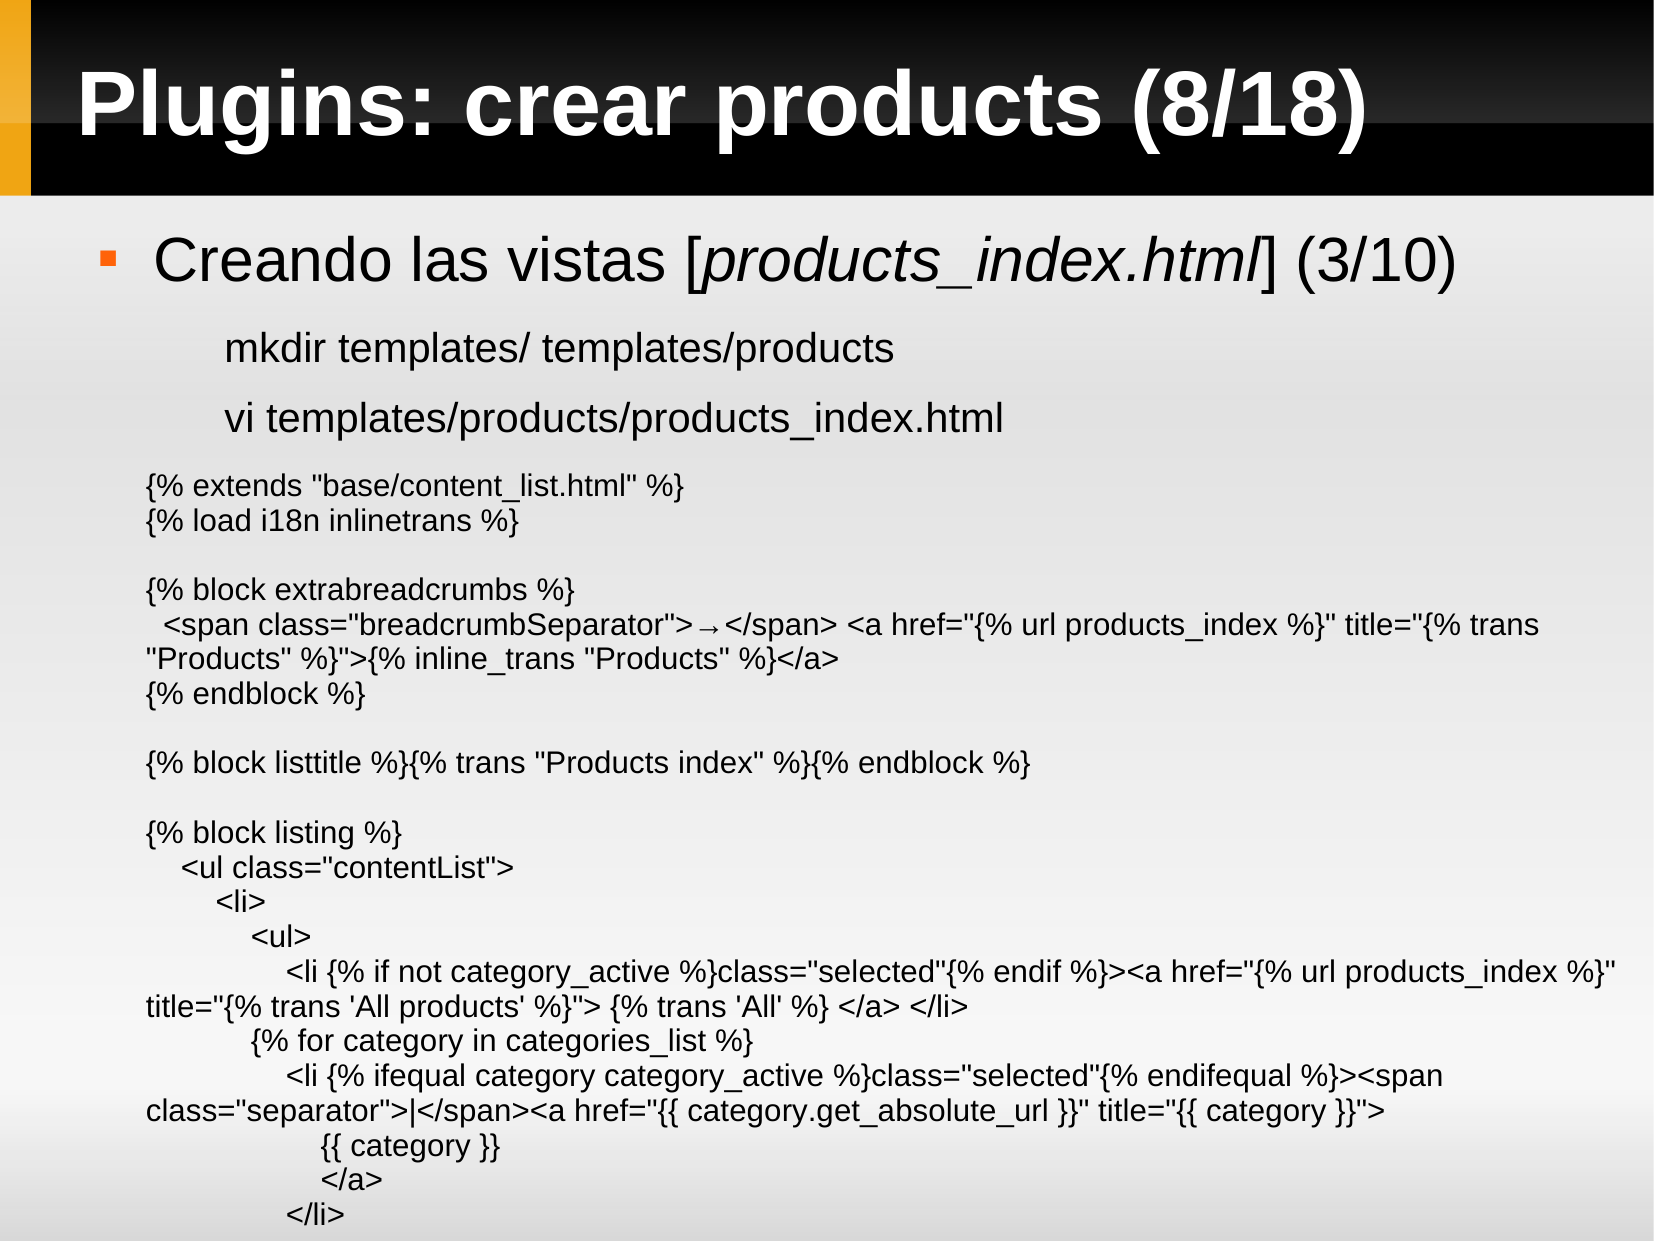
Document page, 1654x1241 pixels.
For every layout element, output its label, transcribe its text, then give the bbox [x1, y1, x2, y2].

list Creando las vistas [products_index.html] (3/10) mkdir templates/ templates/products vi templates/products/products_index.html [82, 225, 1571, 1044]
picture [0, 0, 1654, 1241]
text_box {% extends "base/content_list.html" %} {% load i18n inlinetrans %} {% block extrabreadcrumbs %} <span class="breadcrumbSeparator">→</span> <a href="{% url products_index %}" title="{% trans "Products" %}">{% inline_trans "Products" %}</a> {% endblock %} {% block listtitle %}{% trans "Products index" %}{% endblock %} {% block listing %} <ul class="contentList"> <li> <ul> <li {% if not category_active %}class="selected"{% endif %}><a href="{% url products_index %}" title="{% trans 'All products' %}"> {% trans 'All' %} </a> </li> {% for category in categories_list %} <li {% ifequal category category_active %}class="selected"{% endifequal %}><span class="separator">|</span><a href="{{ category.get_absolute_url }}" title="{{ category }}"> {{ category }} </a> </li> [130, 460, 1654, 1241]
title Plugins: crear products (8/18) [76, 0, 1565, 208]
